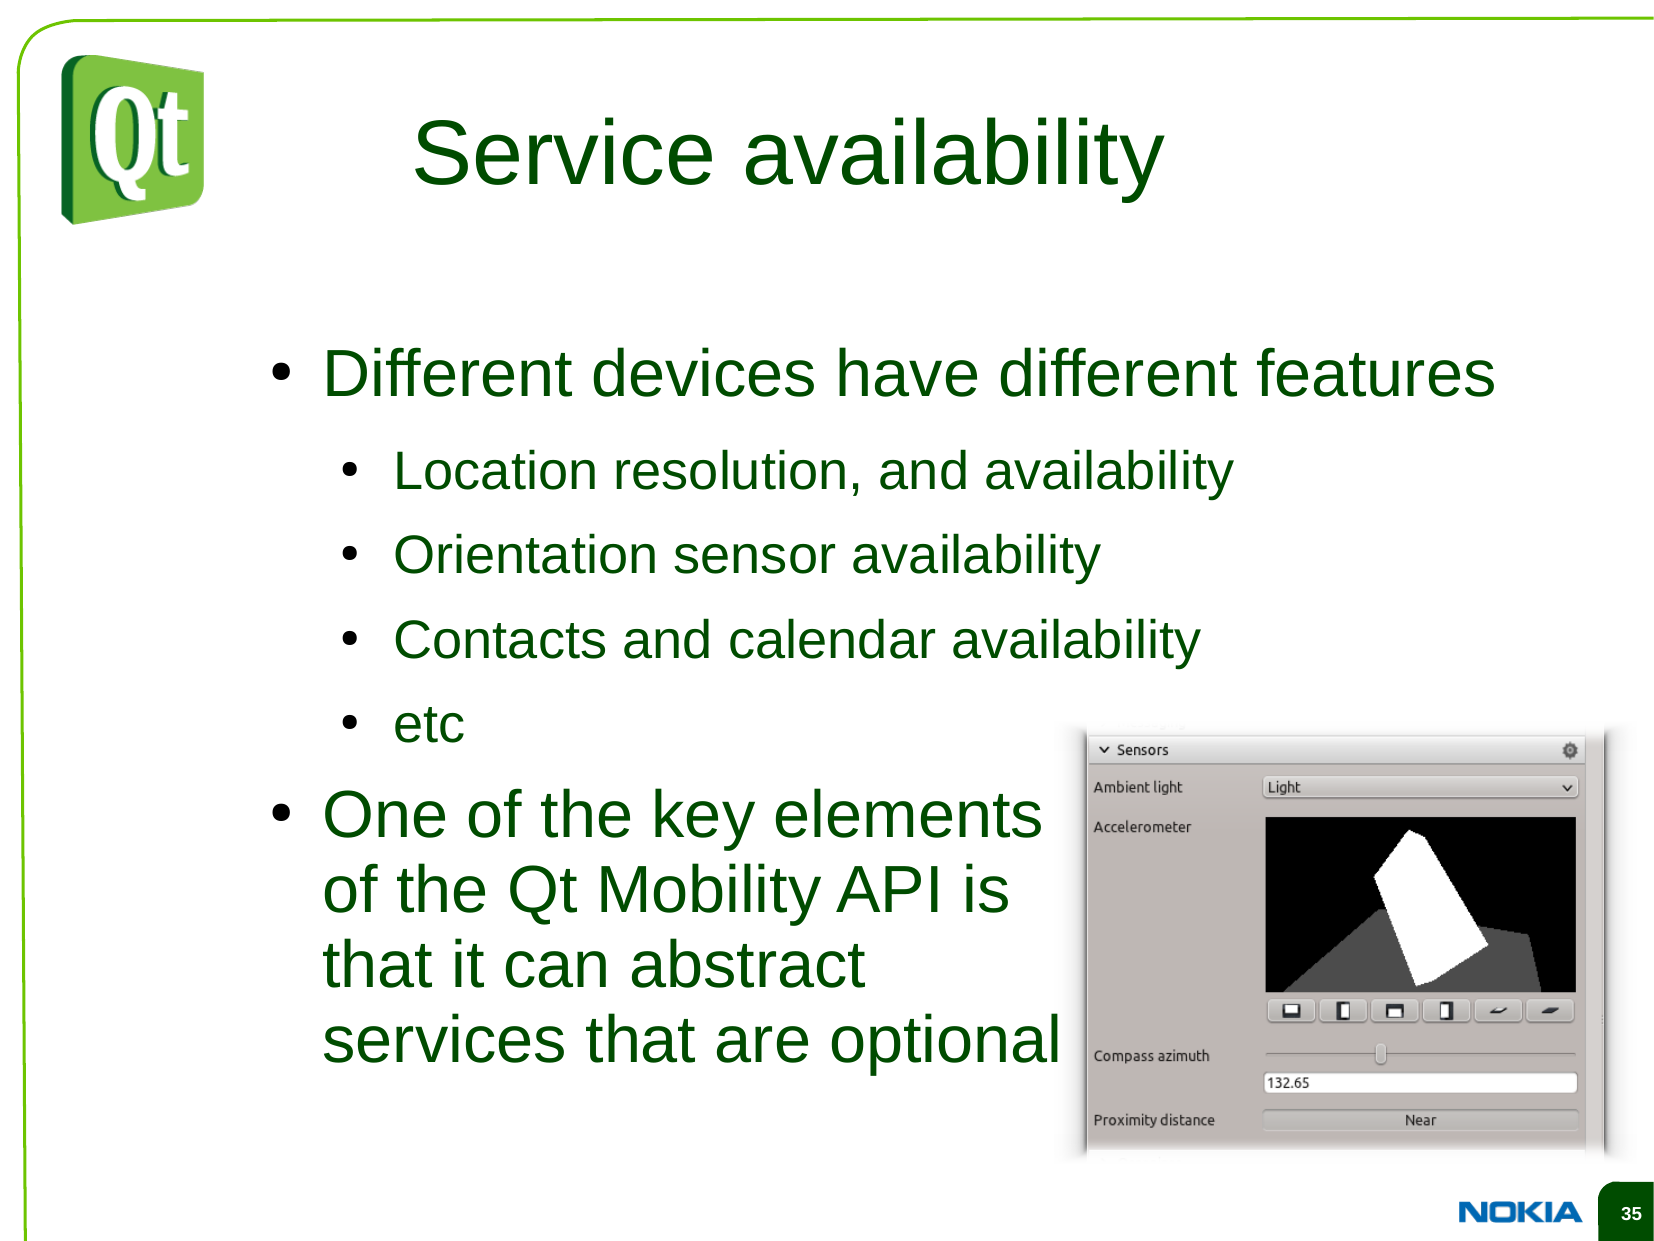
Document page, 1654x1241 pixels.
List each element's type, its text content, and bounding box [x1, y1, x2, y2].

title Service availability [251, 56, 1327, 250]
picture [1042, 705, 1649, 1178]
picture [61, 55, 204, 225]
list Different devices have different features Location resolution, and availability Orientation sensor availability Contacts and calendar availability etc One of the key elements of the Qt Mobility API is that it can abstract services that are optional [251, 336, 1571, 1141]
picture [1459, 1201, 1583, 1223]
